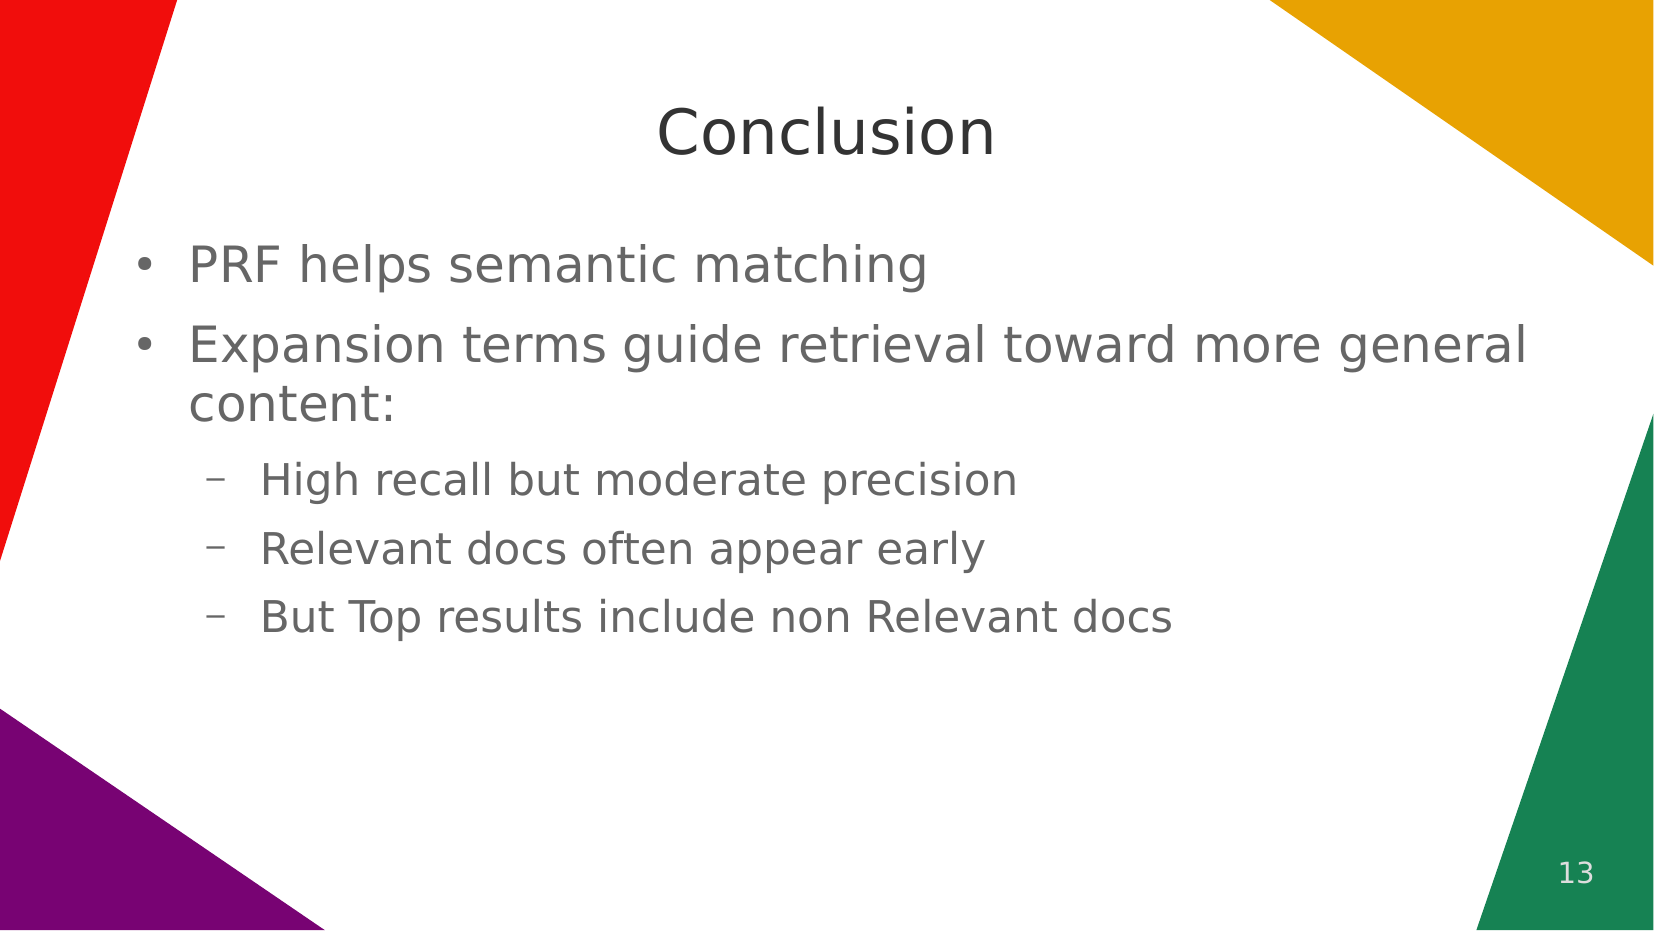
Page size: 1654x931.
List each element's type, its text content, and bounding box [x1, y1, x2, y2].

list PRF helps semantic matching Expansion terms guide retrieval toward more general content: High recall but moderate precision Relevant docs often appear early But Top results include non Relevant docs [118, 236, 1536, 827]
title Conclusion [118, 59, 1536, 207]
